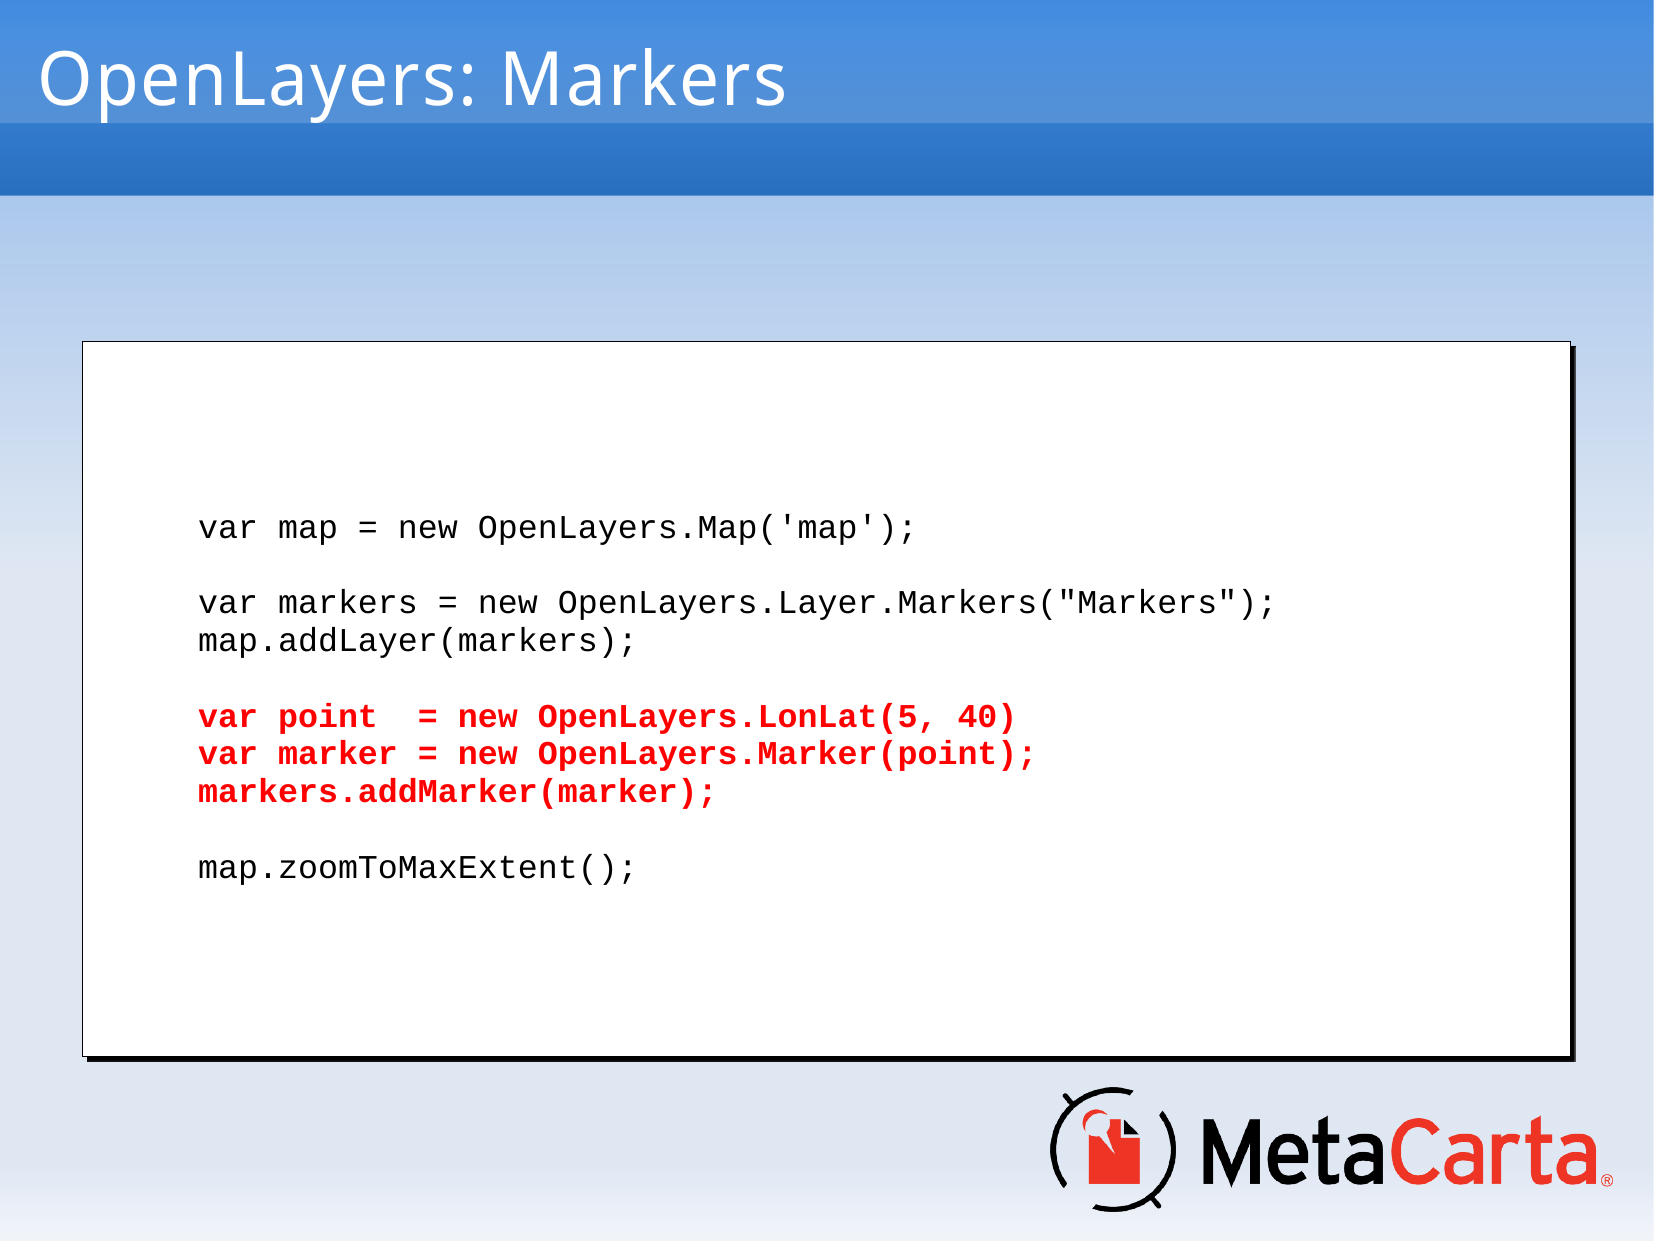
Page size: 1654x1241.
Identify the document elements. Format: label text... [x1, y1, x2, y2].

subtitle var map = new OpenLayers.Map('map'); var markers = new OpenLayers.Layer.Markers("Markers"); map.addLayer(markers); var point = new OpenLayers.LonLat(5, 40) var marker = new OpenLayers.Marker(point); markers.addMarker(marker); map.zoomToMaxExtent(); [82, 341, 1571, 1057]
picture [0, 0, 1654, 1241]
title OpenLayers: Markers [37, 2, 1463, 151]
